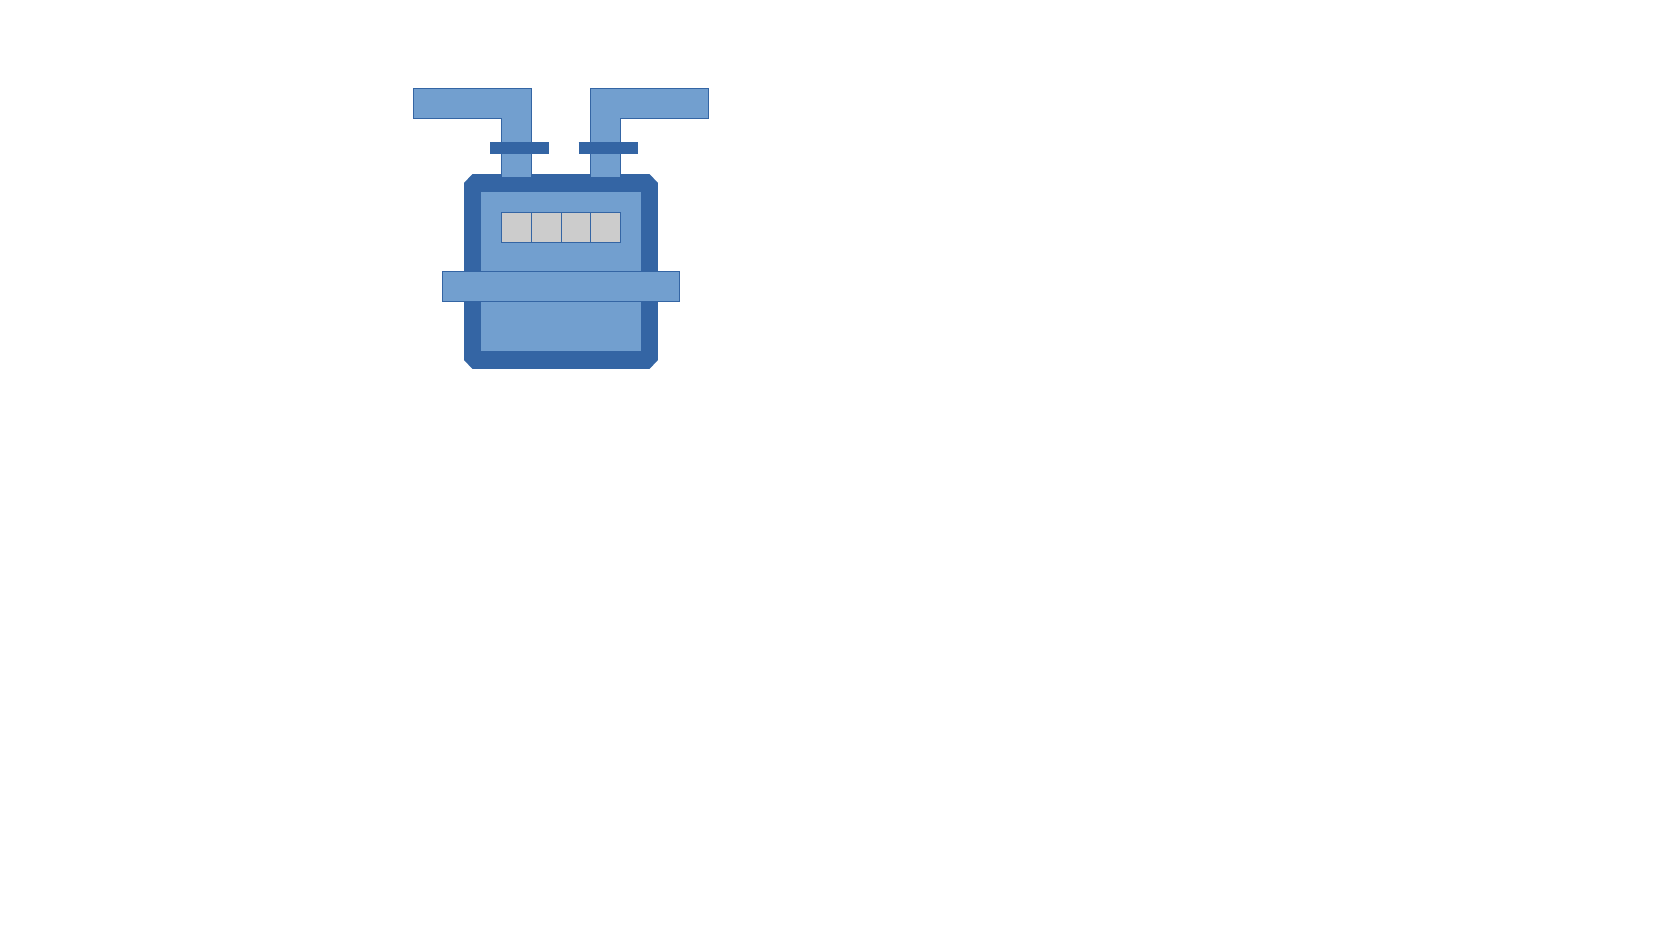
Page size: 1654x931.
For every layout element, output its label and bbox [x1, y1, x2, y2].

text_box [590, 88, 709, 142]
text_box [501, 154, 532, 178]
text_box [590, 154, 621, 178]
text_box [413, 88, 532, 142]
text_box [442, 183, 680, 361]
